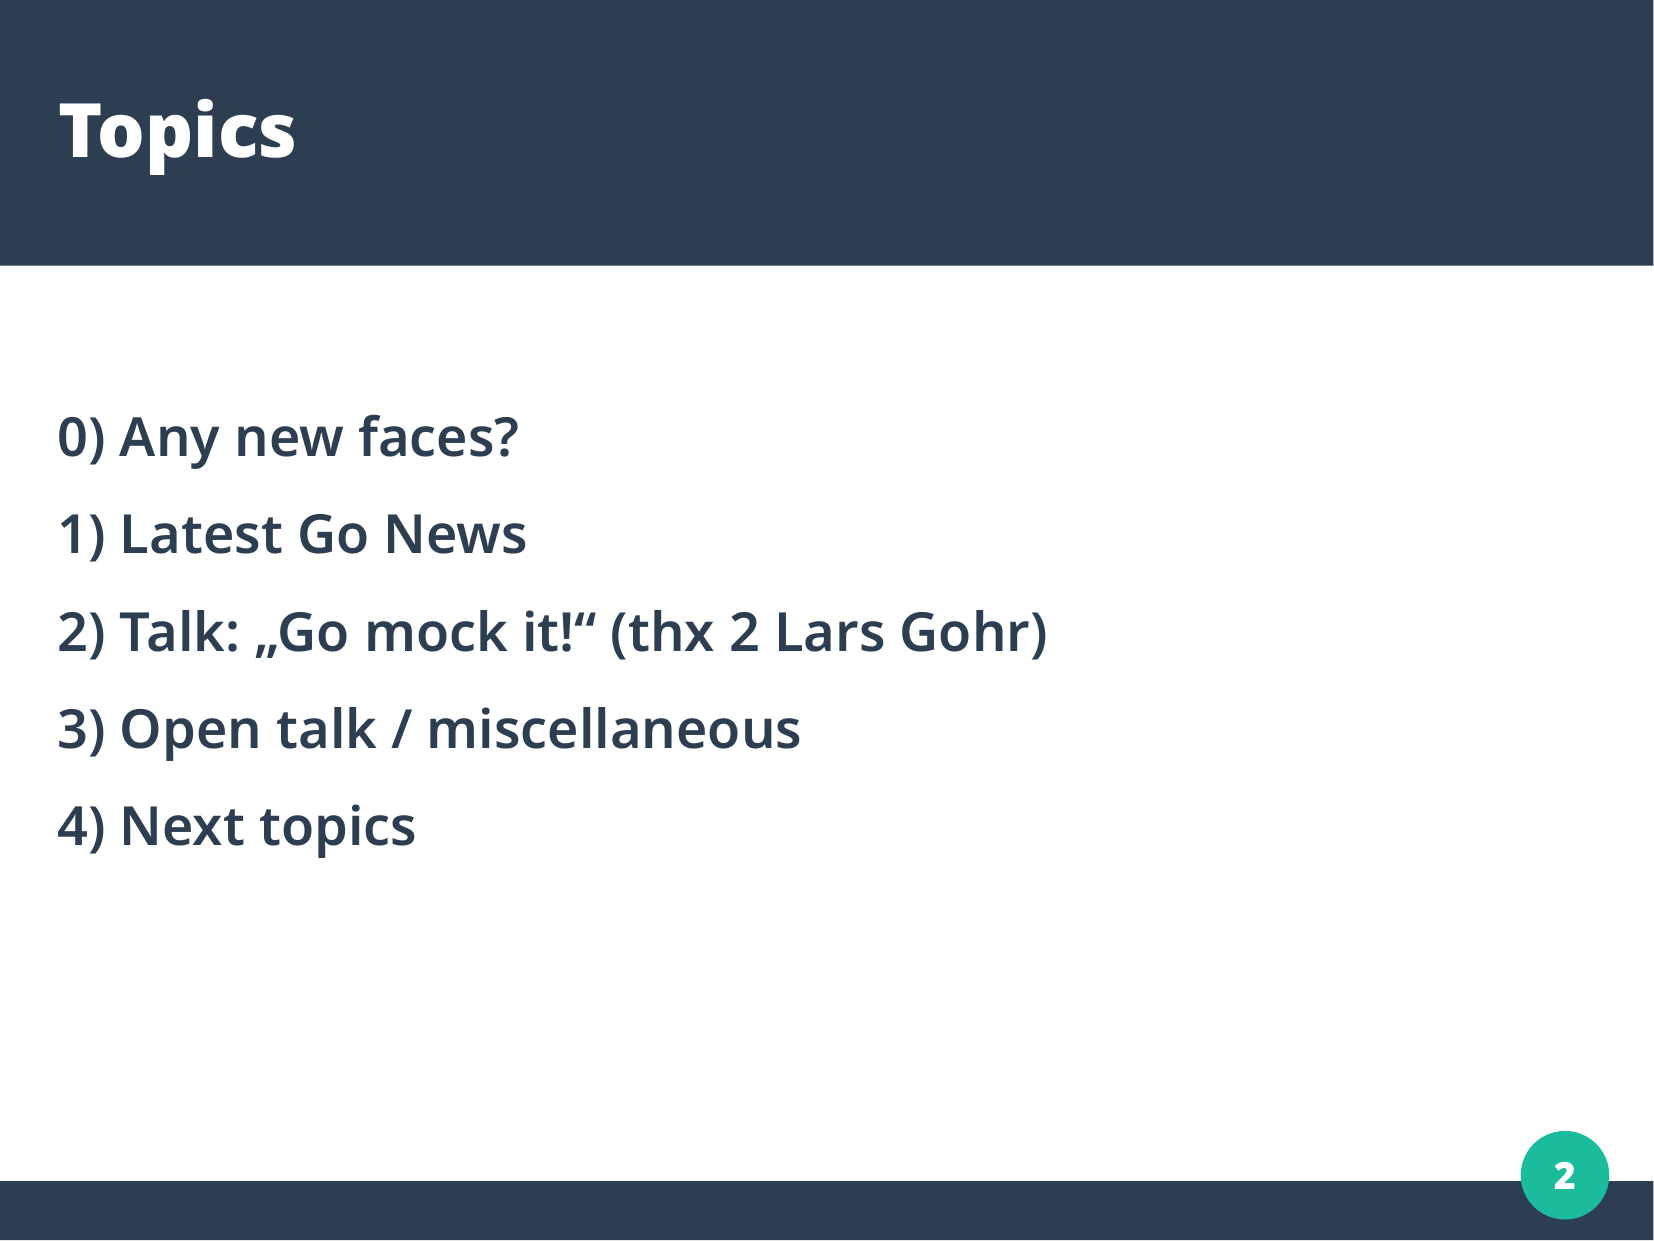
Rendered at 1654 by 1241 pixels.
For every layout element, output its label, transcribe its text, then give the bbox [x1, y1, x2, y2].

list 0) Any new faces? 1) Latest Go News 2) Talk: „Go mock it!“ (thx 2 Lars Gohr) 3) Open talk / miscellaneous 4) Next topics [0, 301, 1654, 863]
title Topics [59, 49, 1595, 207]
